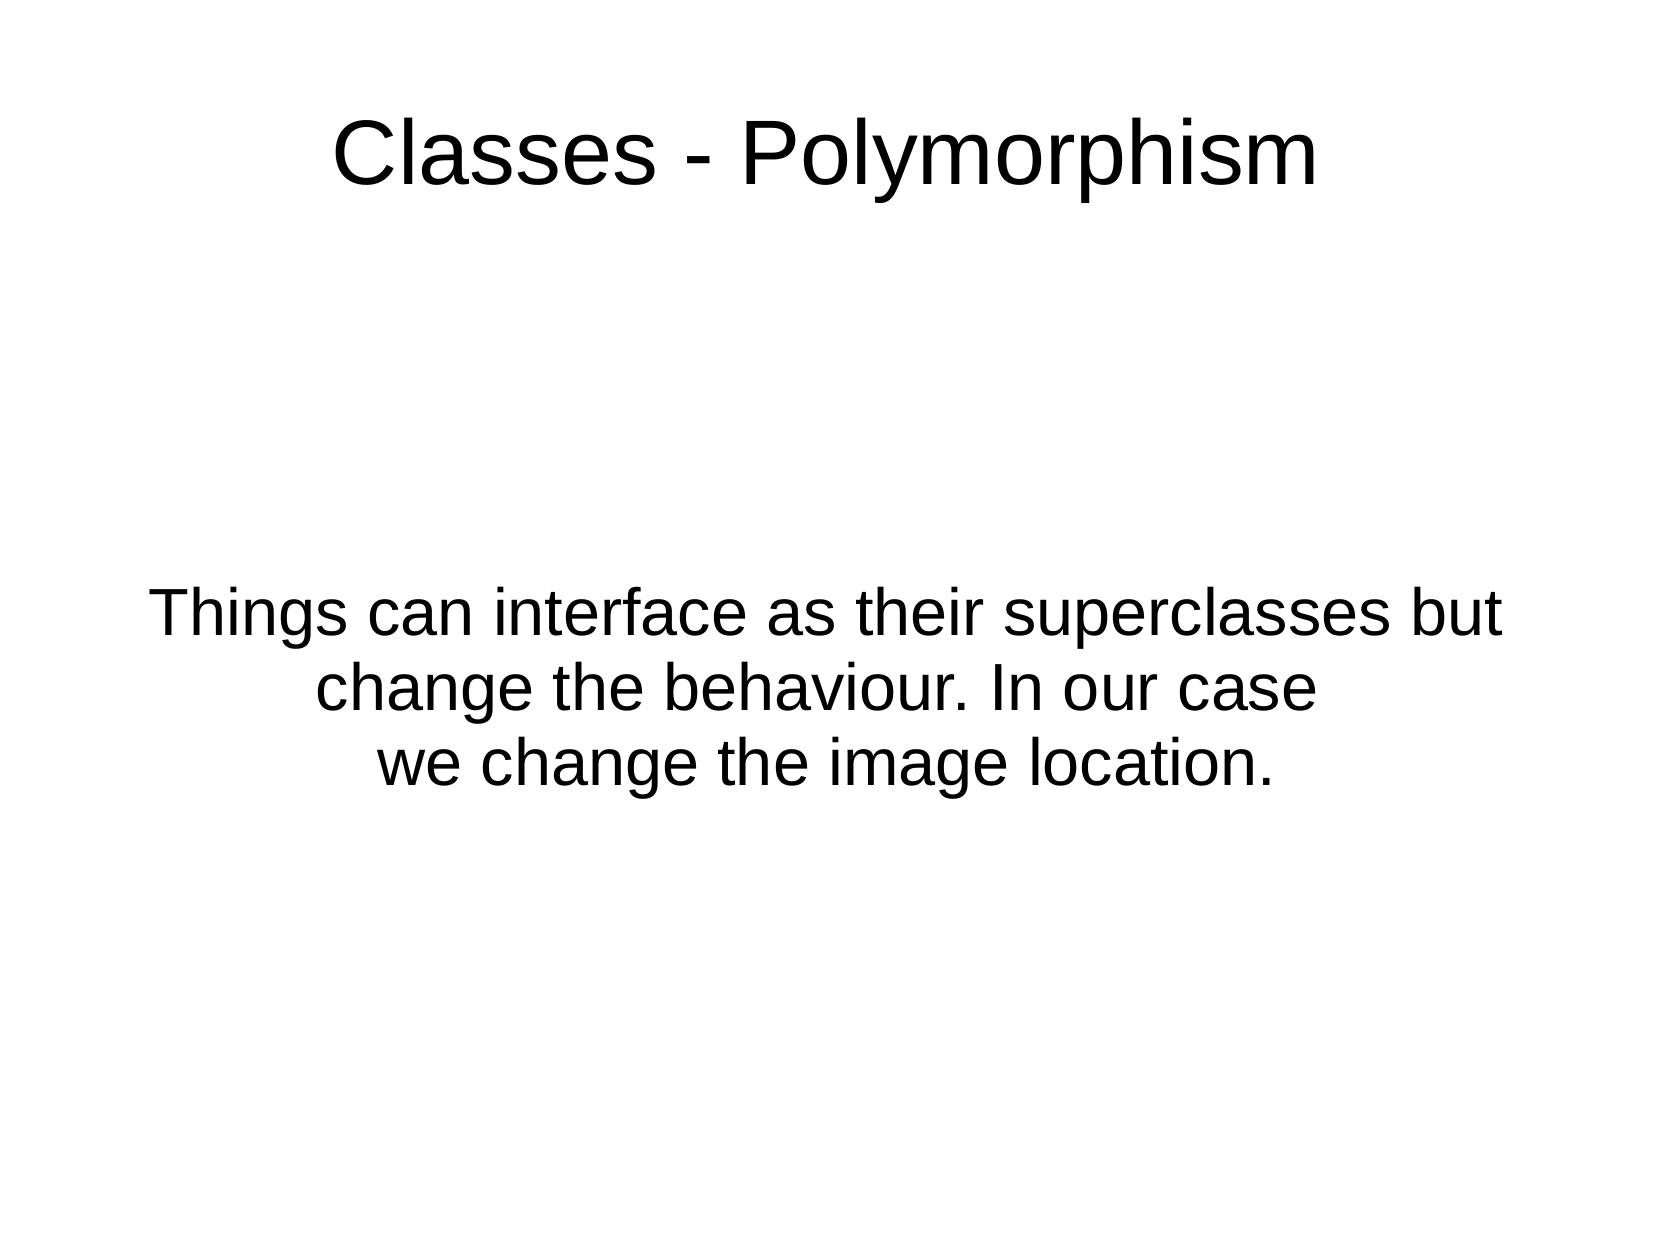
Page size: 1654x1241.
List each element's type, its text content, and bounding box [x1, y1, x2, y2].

title Classes - Polymorphism [82, 49, 1571, 257]
subtitle Things can interface as their superclasses but change the behaviour. In our case we change the image location. [82, 290, 1571, 1010]
